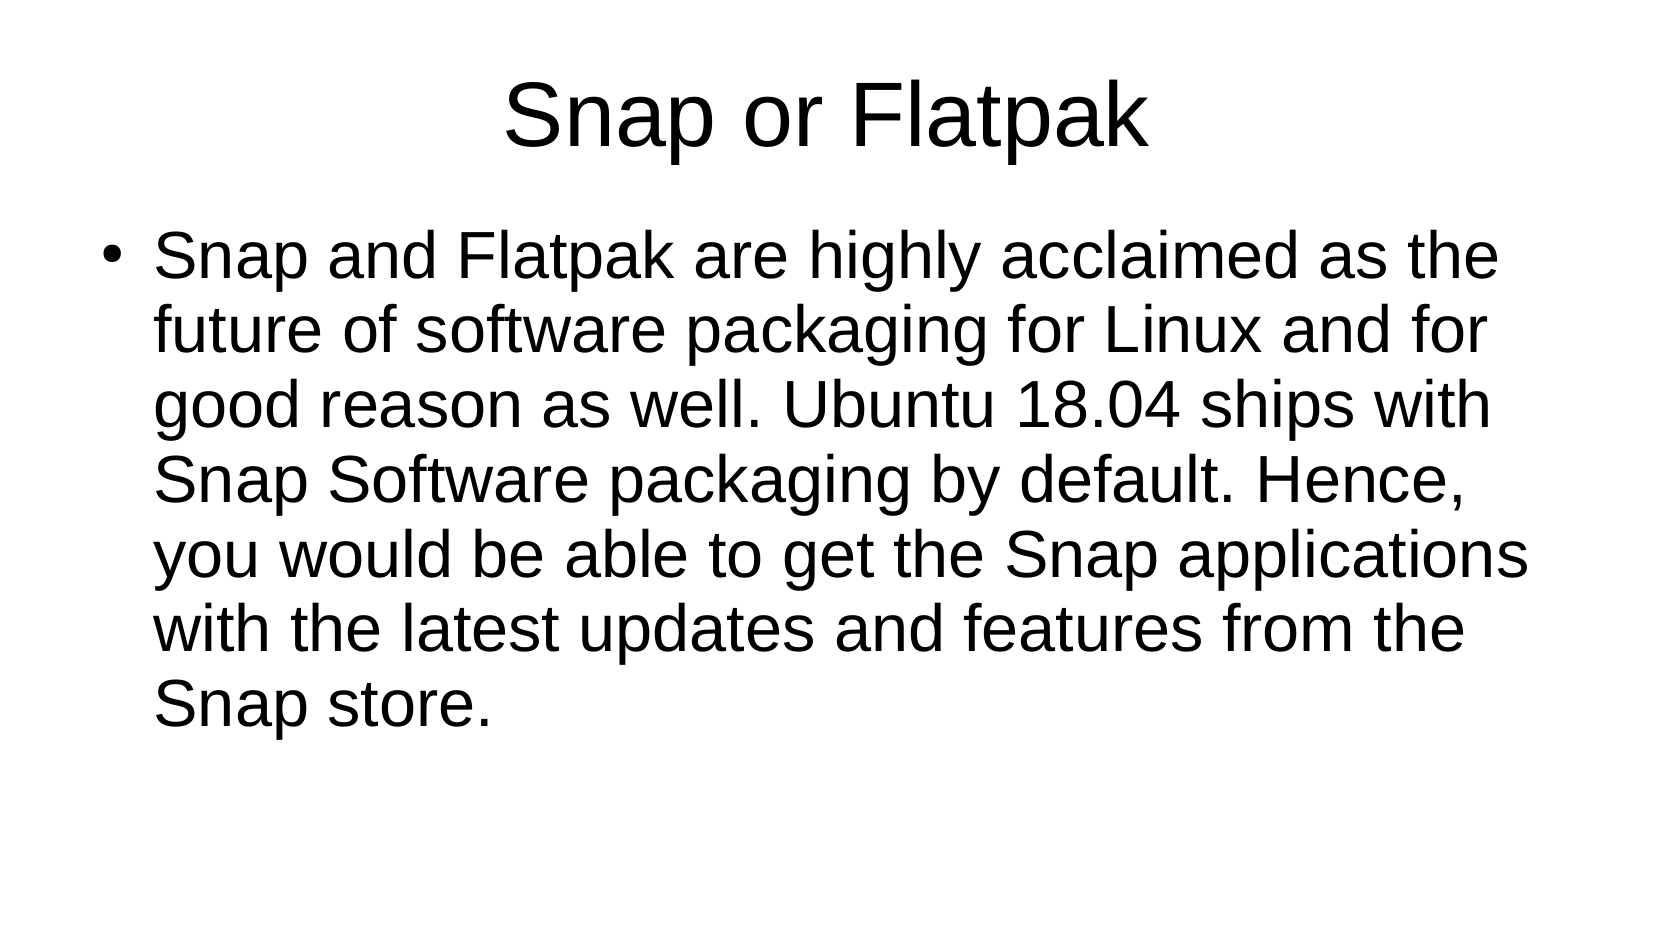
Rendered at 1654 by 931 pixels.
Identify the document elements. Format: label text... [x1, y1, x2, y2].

title Snap or Flatpak [82, 37, 1571, 193]
list Snap and Flatpak are highly acclaimed as the future of software packaging for Linux and for good reason as well. Ubuntu 18.04 ships with Snap Software packaging by default. Hence, you would be able to get the Snap applications with the latest updates and features from the Snap store. [82, 217, 1571, 758]
